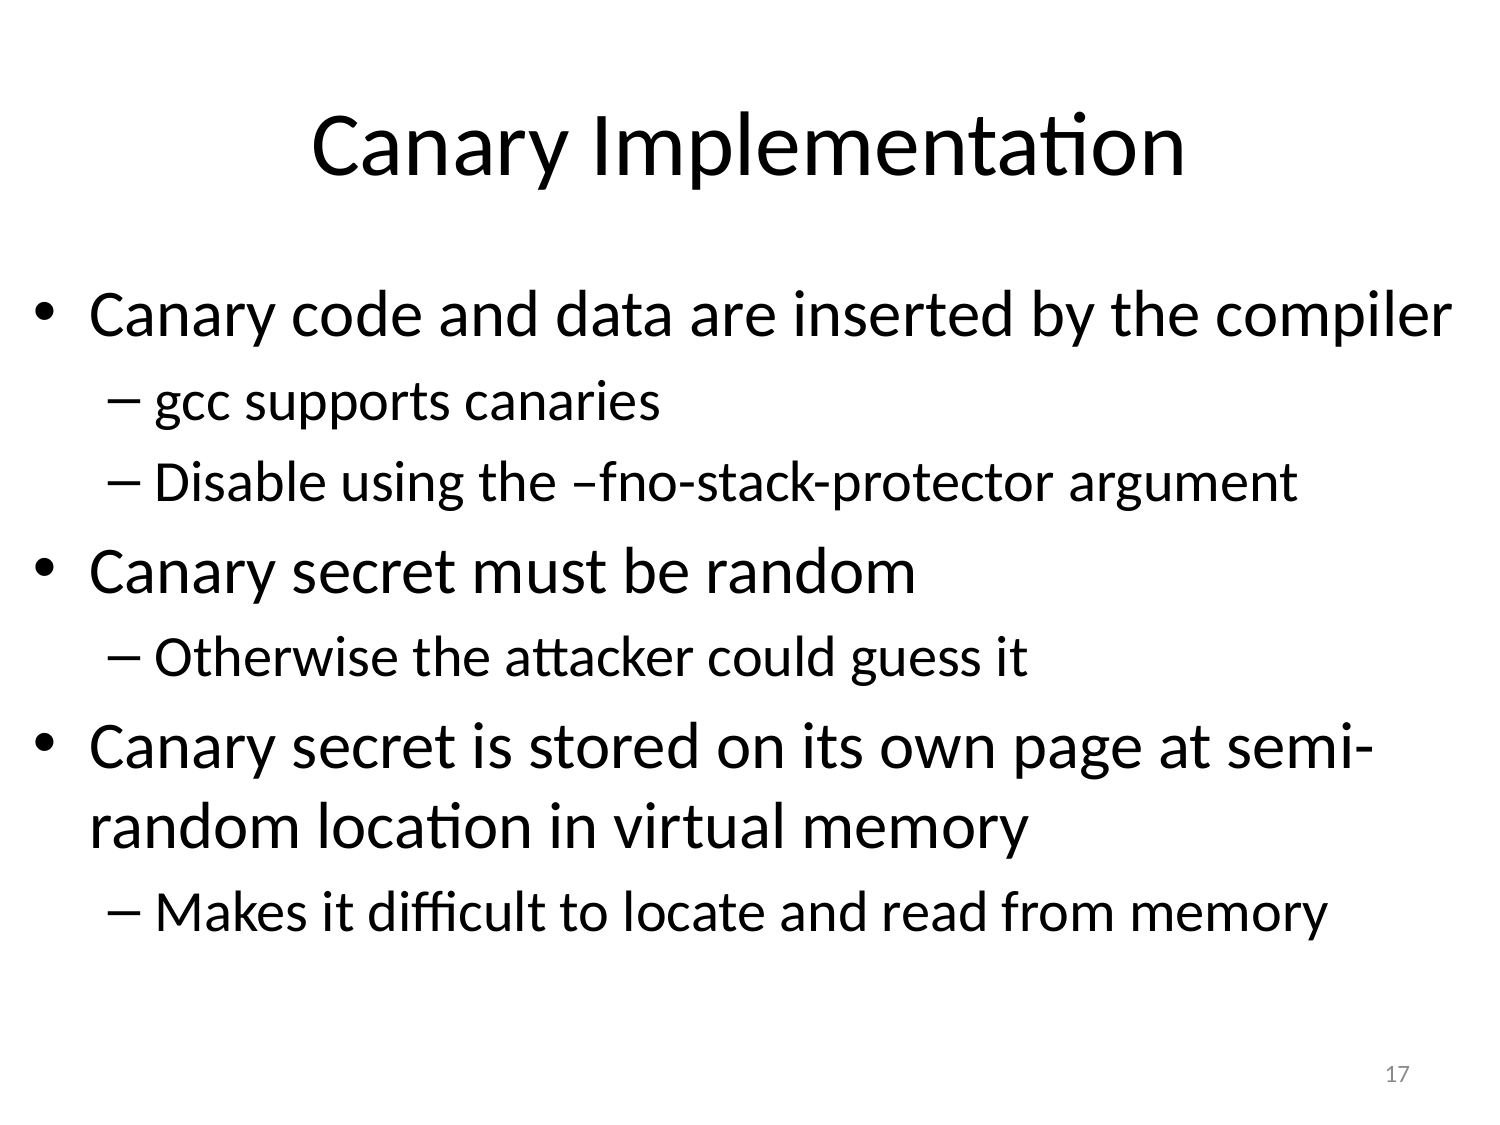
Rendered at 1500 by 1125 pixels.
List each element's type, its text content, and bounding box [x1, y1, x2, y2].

slide_number <number> [1074, 1042, 1425, 1103]
title Canary Implementation [75, 45, 1425, 233]
list Canary code and data are inserted by the compiler gcc supports canaries Disable using the –fno-stack-protector argument Canary secret must be random Otherwise the attacker could guess it Canary secret is stored on its own page at semi-random location in virtual memory Makes it difficult to locate and read from memory [17, 262, 1493, 1005]
